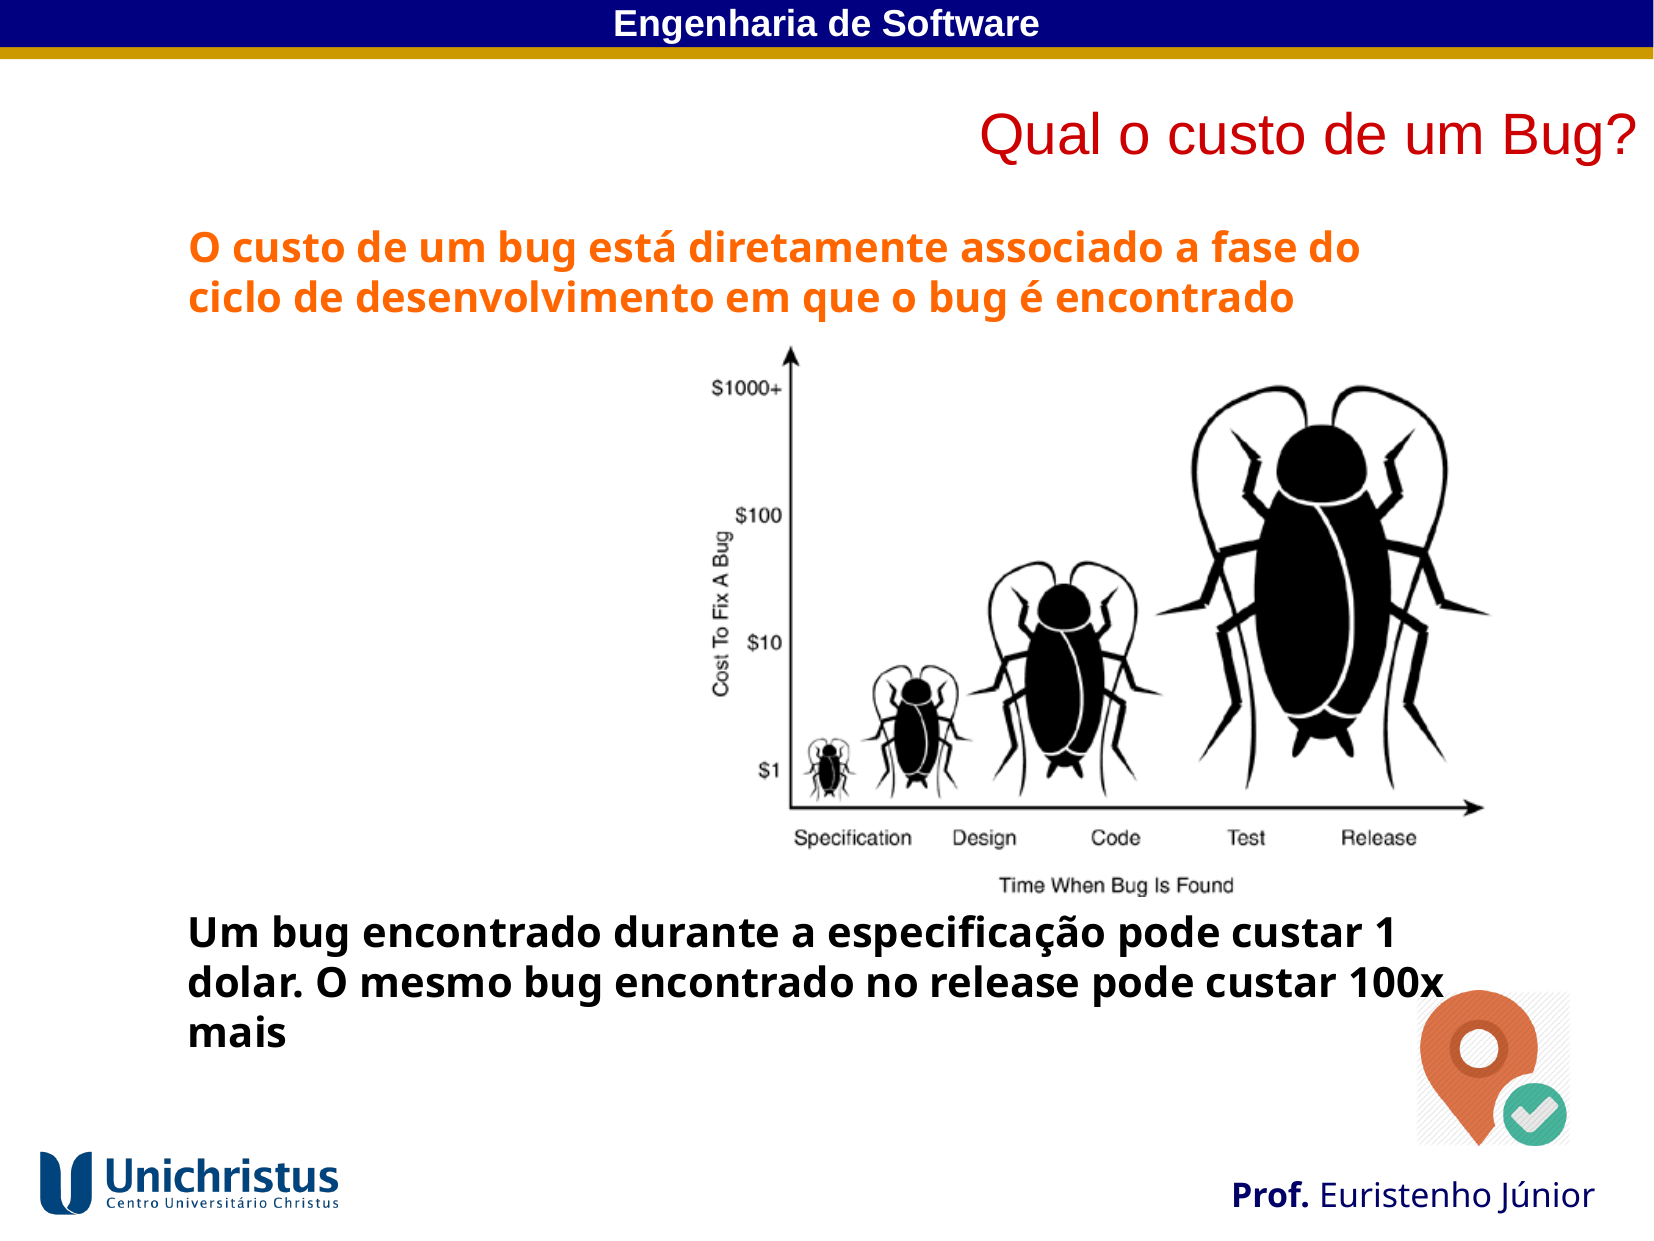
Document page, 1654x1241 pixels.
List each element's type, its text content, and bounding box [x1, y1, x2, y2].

text_box Prof. Euristenho Júnior [1216, 1163, 1654, 1224]
text_box Um bug encontrado durante a especificação pode custar 1 dolar. O mesmo bug encontrado no release pode custar 100x mais [116, 898, 1467, 1064]
text_box Qual o custo de um Bug? [964, 94, 1654, 201]
text_box [0, 48, 1654, 60]
text_box O custo de um bug está diretamente associado a fase do ciclo de desenvolvimento em que o bug é encontrado [117, 213, 1468, 329]
picture [1415, 990, 1571, 1146]
picture [35, 1148, 343, 1217]
text_box Engenharia de Software [0, 0, 1654, 48]
picture [710, 343, 1493, 897]
